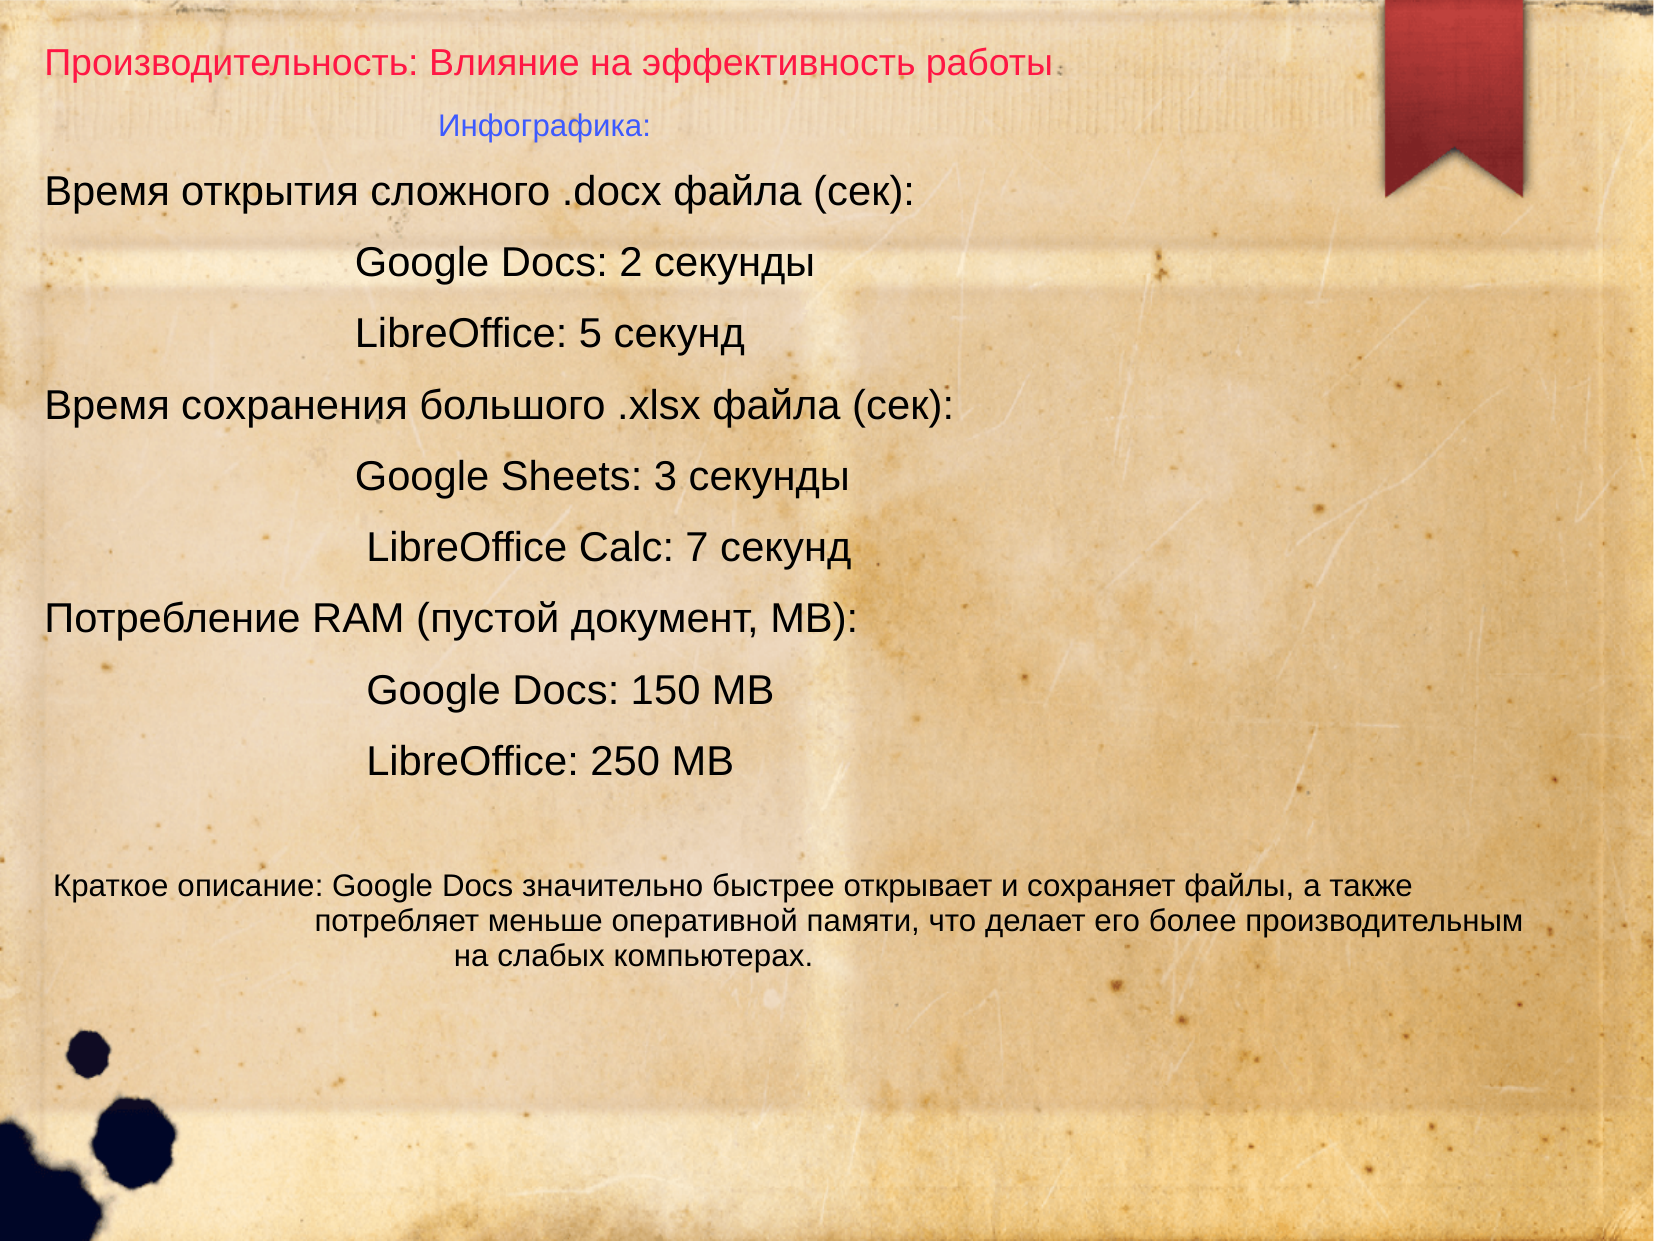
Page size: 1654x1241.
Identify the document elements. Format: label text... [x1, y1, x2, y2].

text_box Производительность: Влияние на эффективность работы Инфографика: Время открытия сложного .docx файла (сек): Google Docs: 2 секунды LibreOffice: 5 секунд Время сохранения большого .xlsx файла (сек): Google Sheets: 3 секунды LibreOffice Calc: 7 секунд Потребление RAM (пустой документ, MB): Google Docs: 150 MB LibreOffice: 250 MB Краткое описание: Google Docs значительно быстрее открывает и сохраняет файлы, а также потребляет меньше оперативной памяти, что делает его более производительным на слабых компьютерах. [29, 33, 1575, 1100]
picture [0, 0, 1654, 1241]
